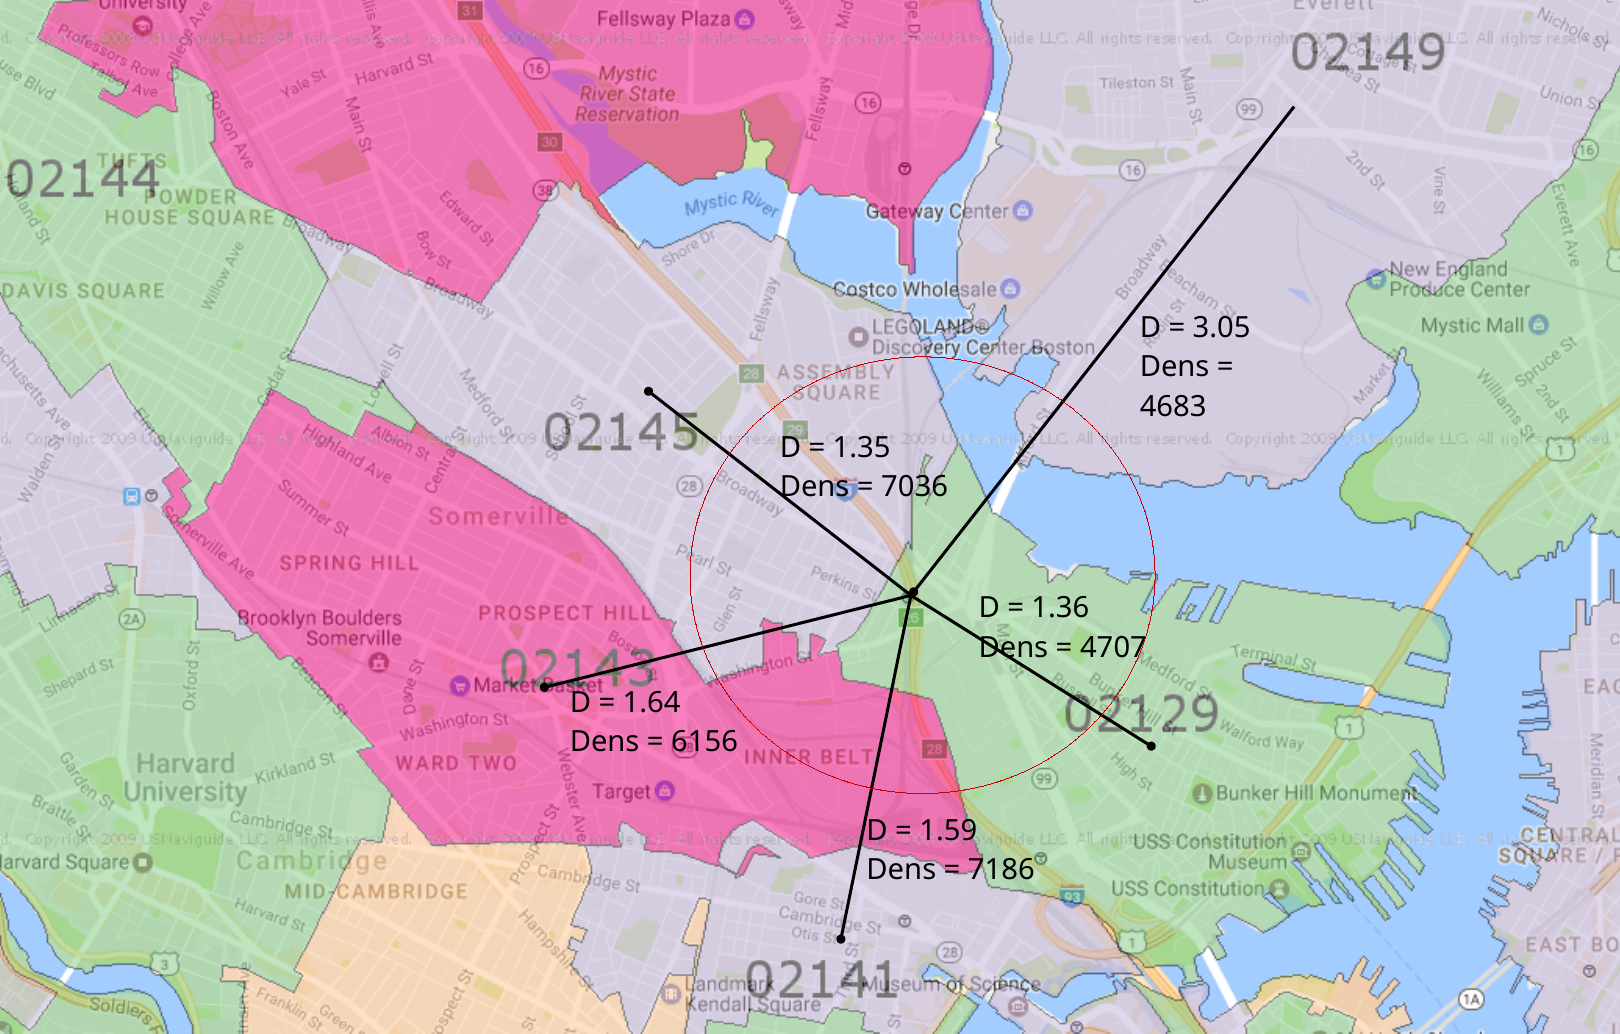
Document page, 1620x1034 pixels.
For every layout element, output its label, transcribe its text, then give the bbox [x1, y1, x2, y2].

text_box D = 3.05 Dens = 4683 [1125, 298, 1317, 439]
text_box D = 1.36 Dens = 4707 [963, 578, 1157, 660]
text_box D = 1.64 Dens = 6156 [555, 673, 828, 779]
text_box D = 1.35 Dens = 7036 [765, 418, 958, 499]
text_box D = 1.59 Dens = 7186 [854, 808, 1047, 889]
picture [0, 0, 1620, 1034]
